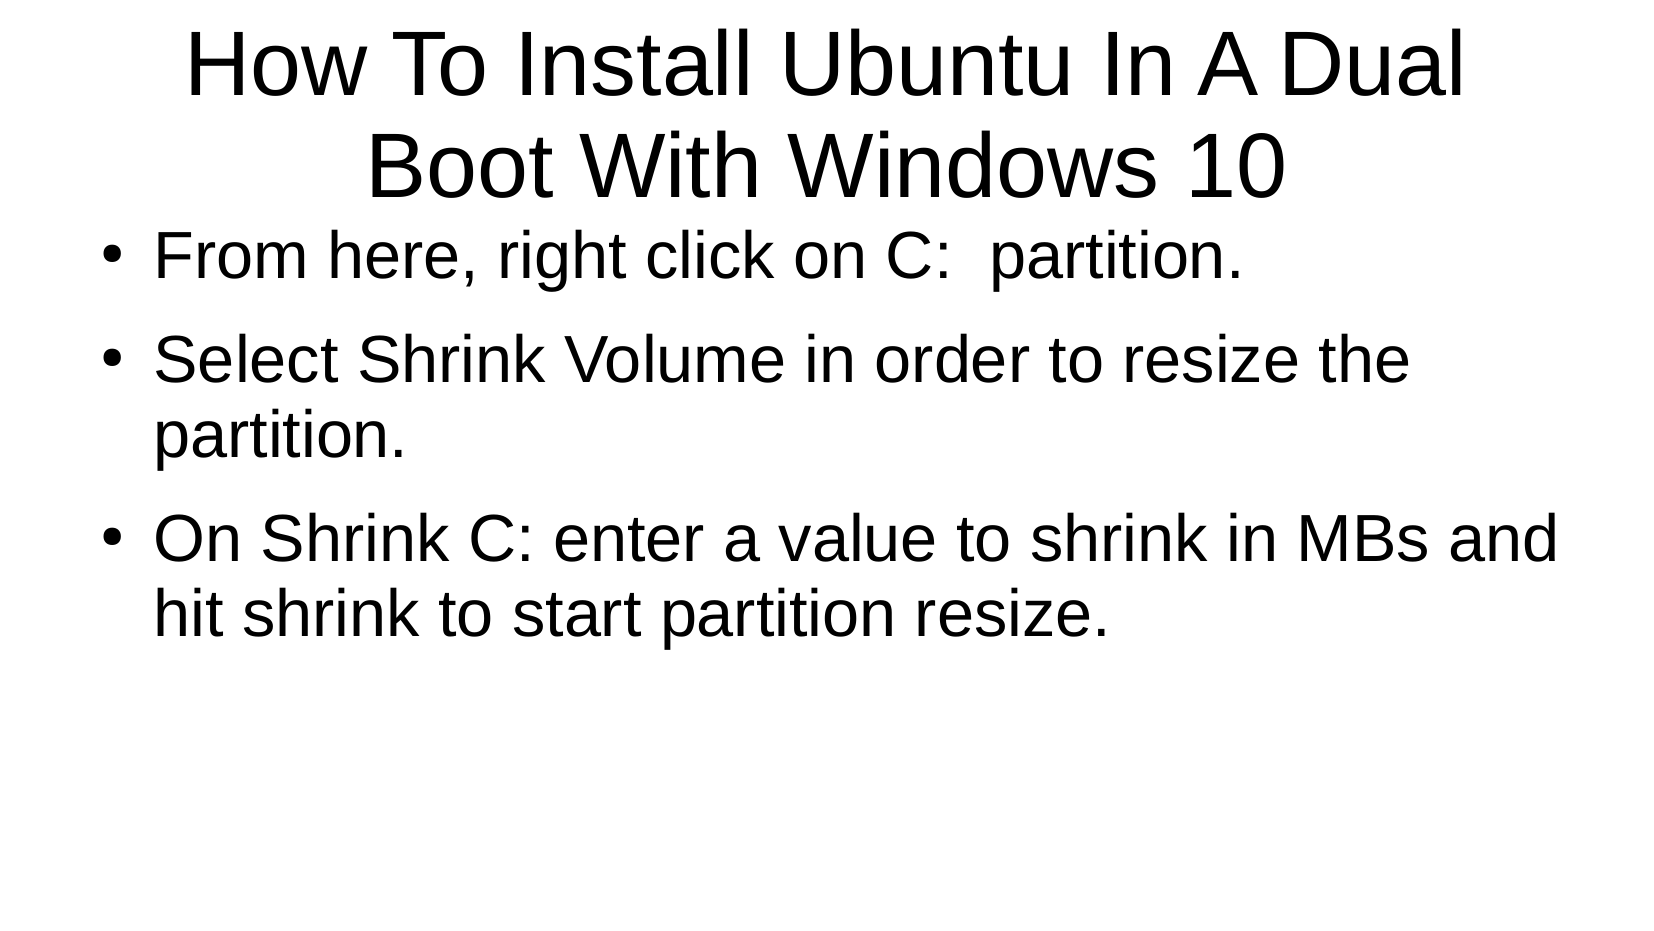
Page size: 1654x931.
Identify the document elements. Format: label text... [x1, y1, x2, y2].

title How To Install Ubuntu In A Dual Boot With Windows 10 [82, 12, 1571, 217]
list From here, right click on C: partition. Select Shrink Volume in order to resize the partition. On Shrink C: enter a value to shrink in MBs and hit shrink to start partition resize. [82, 217, 1571, 758]
